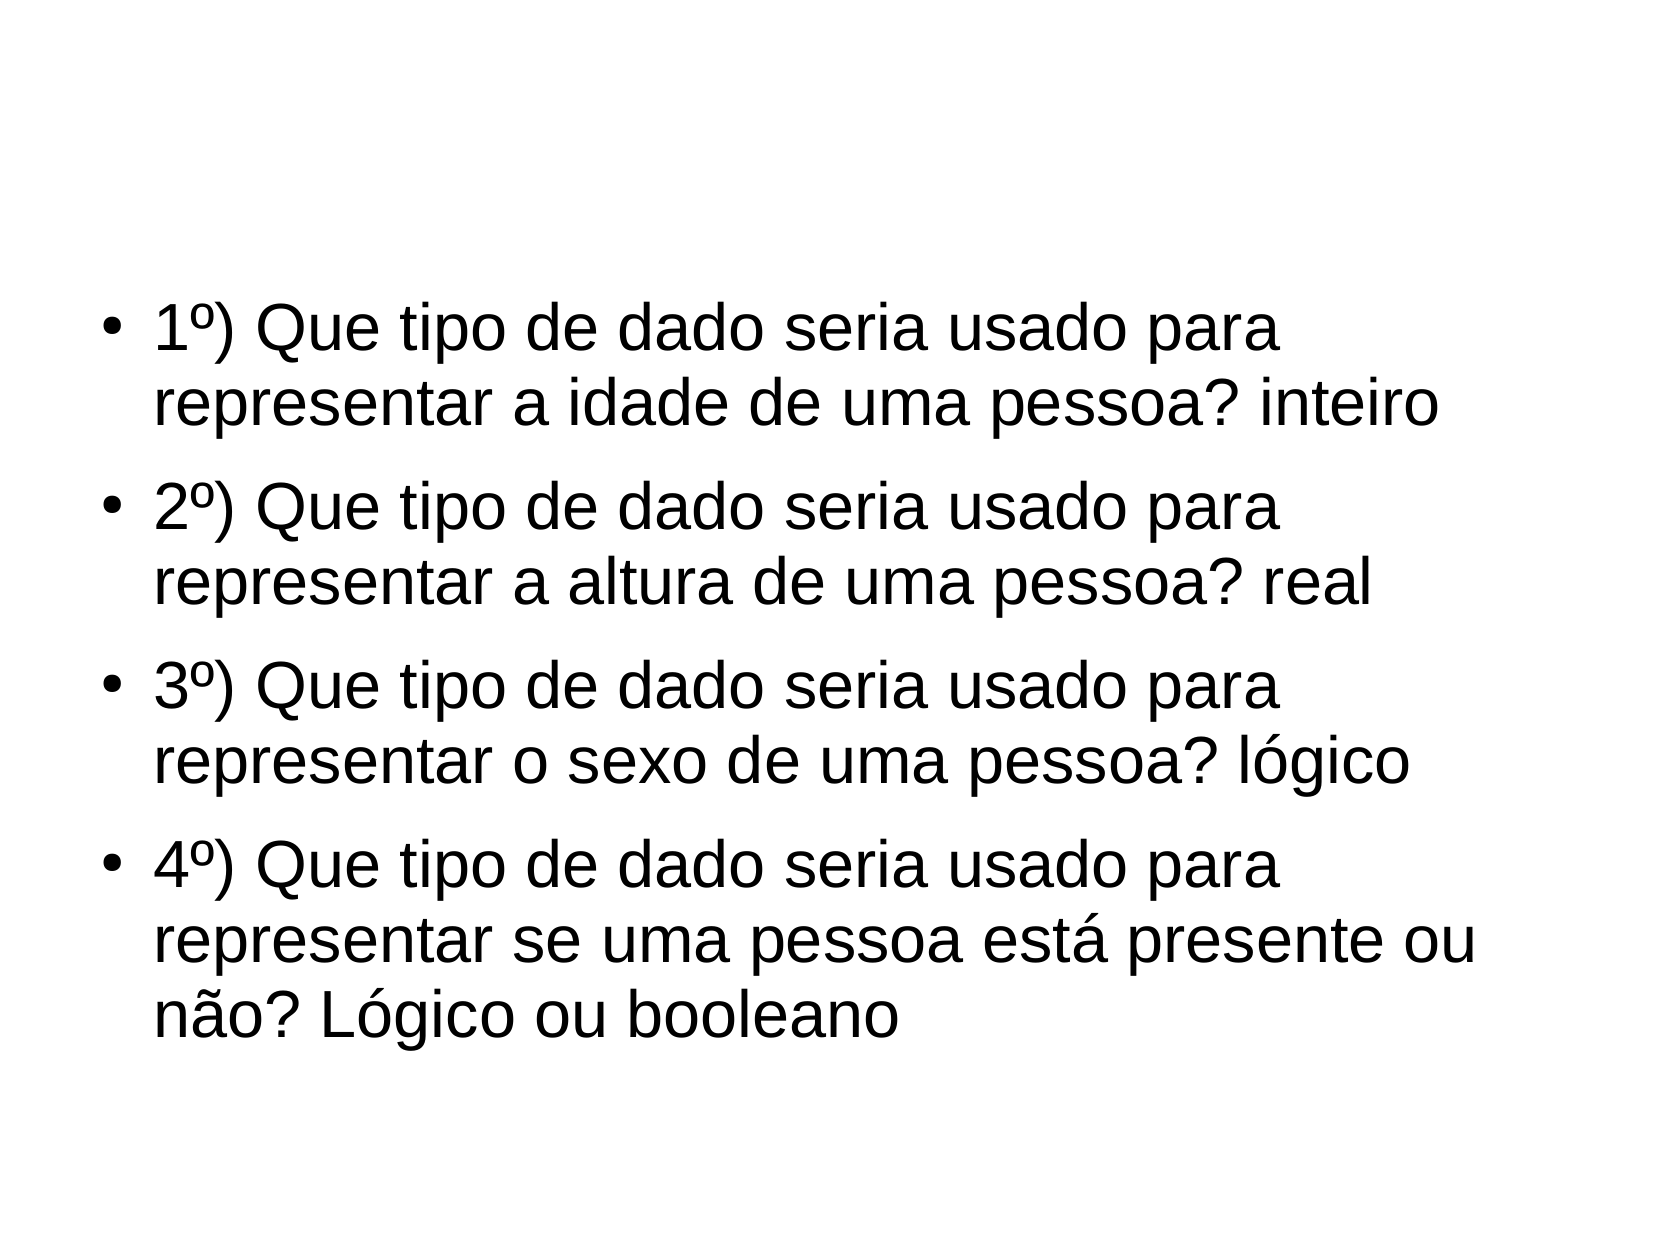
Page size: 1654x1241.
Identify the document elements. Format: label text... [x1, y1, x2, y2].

list 1º) Que tipo de dado seria usado para representar a idade de uma pessoa? inteiro 2º) Que tipo de dado seria usado para representar a altura de uma pessoa? real 3º) Que tipo de dado seria usado para representar o sexo de uma pessoa? lógico 4º) Que tipo de dado seria usado para representar se uma pessoa está presente ou não? Lógico ou booleano [82, 290, 1571, 1156]
